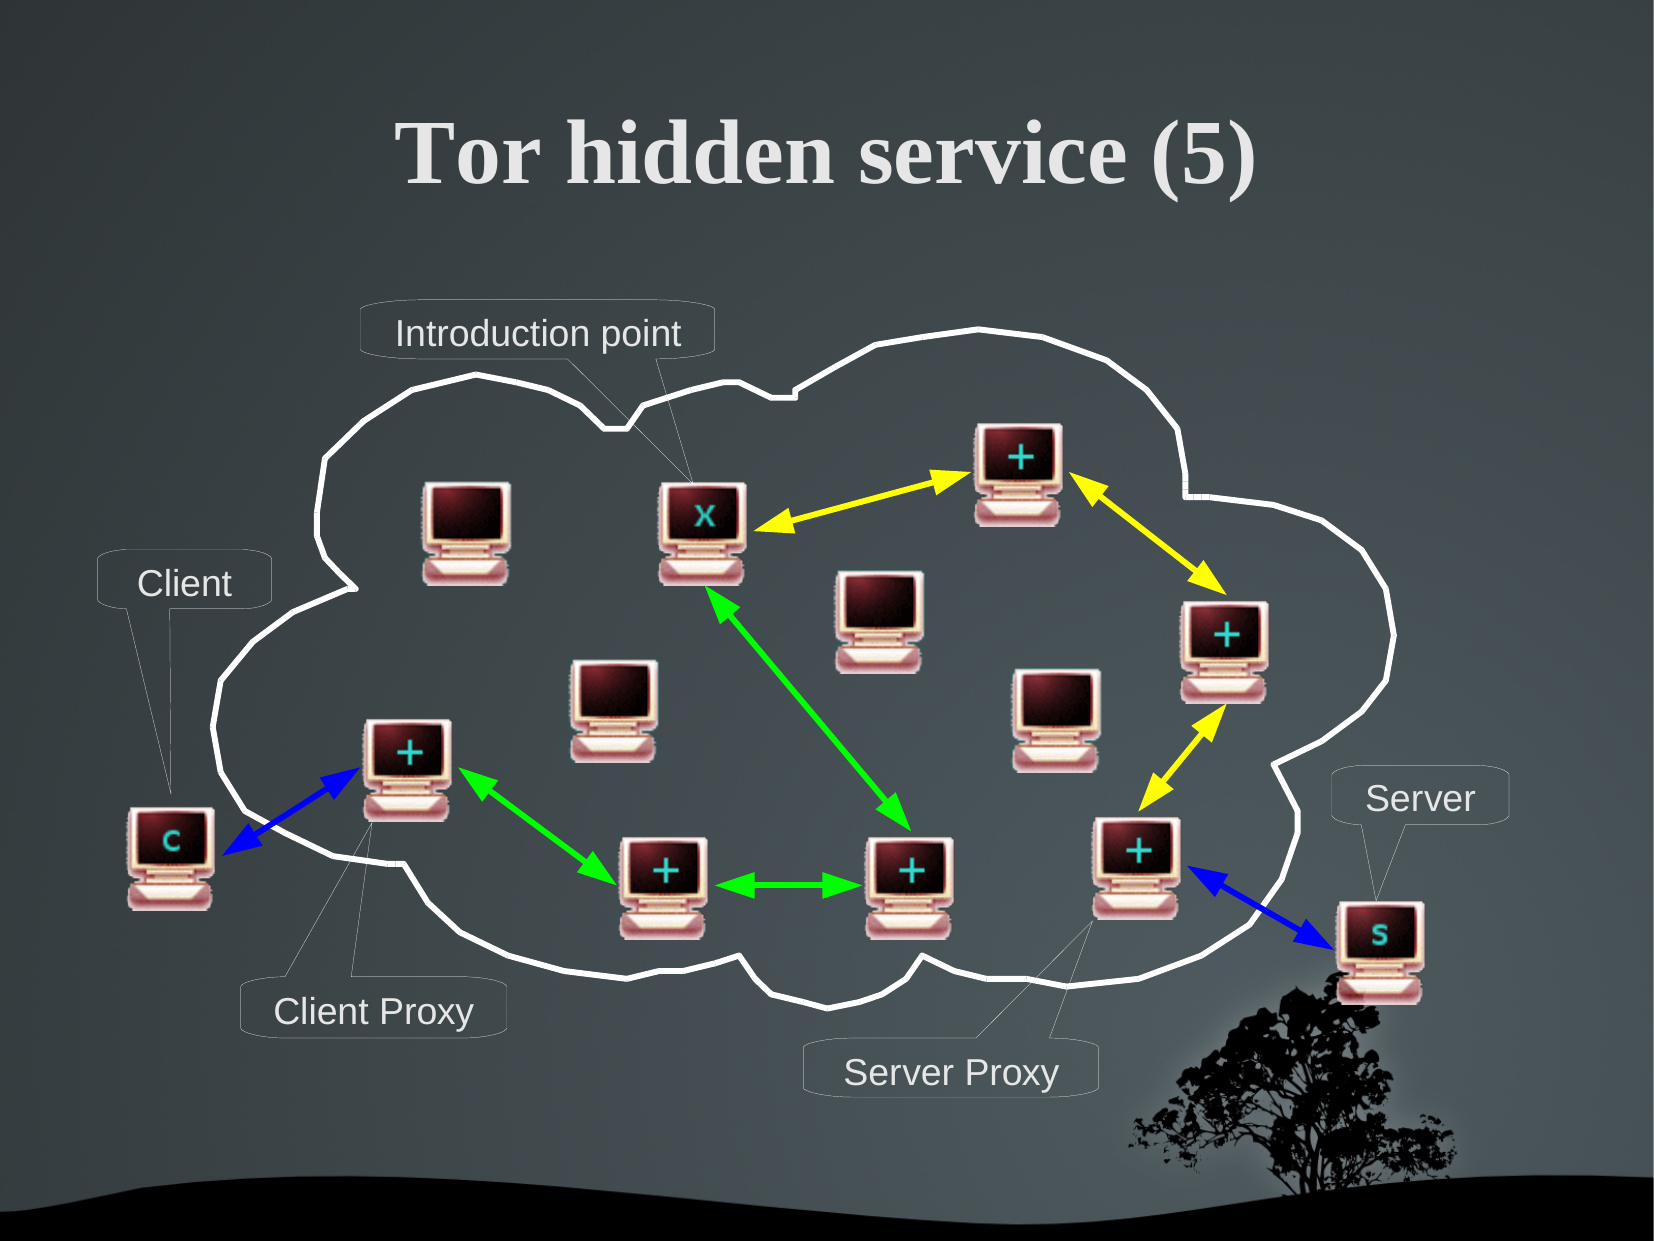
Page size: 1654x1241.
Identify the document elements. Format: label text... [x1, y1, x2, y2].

title Tor hidden service (5) [82, 49, 1571, 257]
picture [0, 0, 1654, 1241]
chart [82, 290, 1571, 1109]
